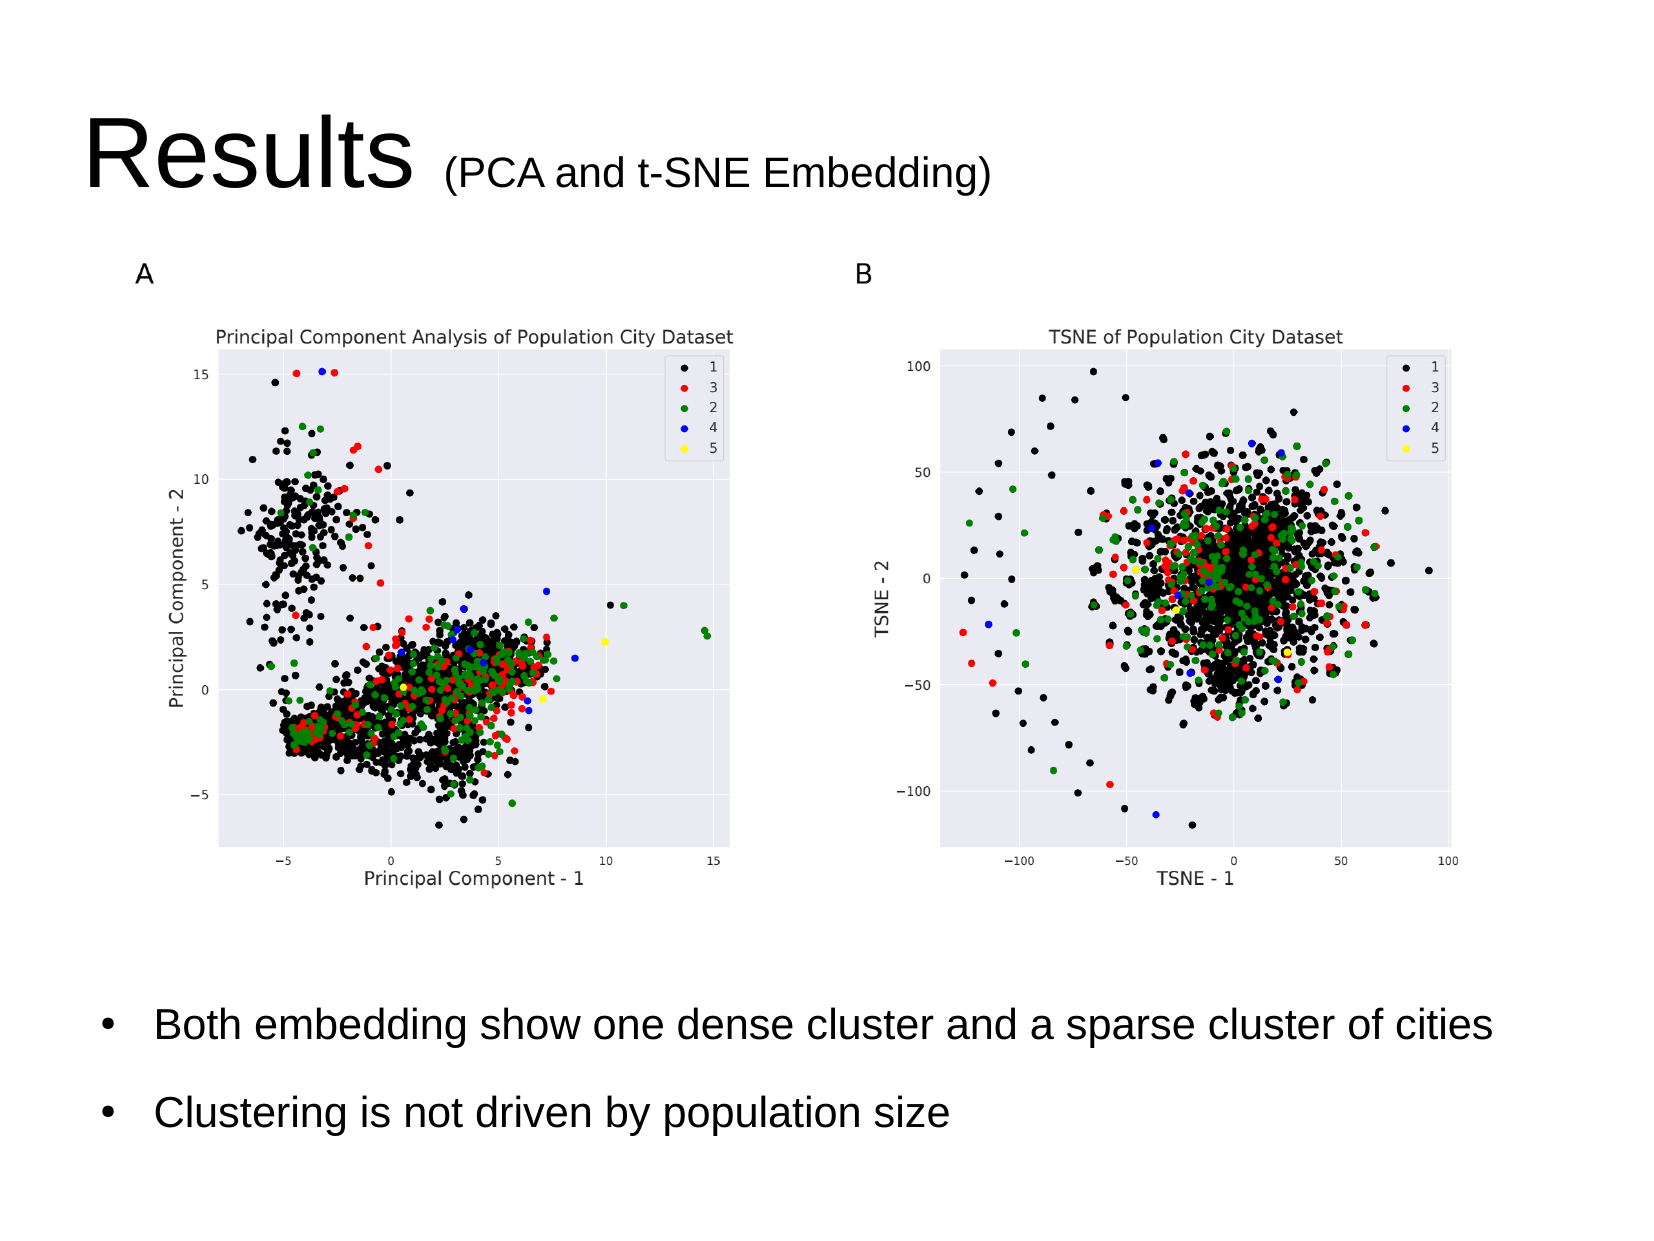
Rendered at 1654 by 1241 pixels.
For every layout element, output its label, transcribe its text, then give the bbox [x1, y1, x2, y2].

list Both embedding show one dense cluster and a sparse cluster of cities Clustering is not driven by population size [82, 1000, 1621, 1182]
title Results (PCA and t-SNE Embedding) [82, 49, 1571, 257]
picture [109, 237, 1544, 956]
